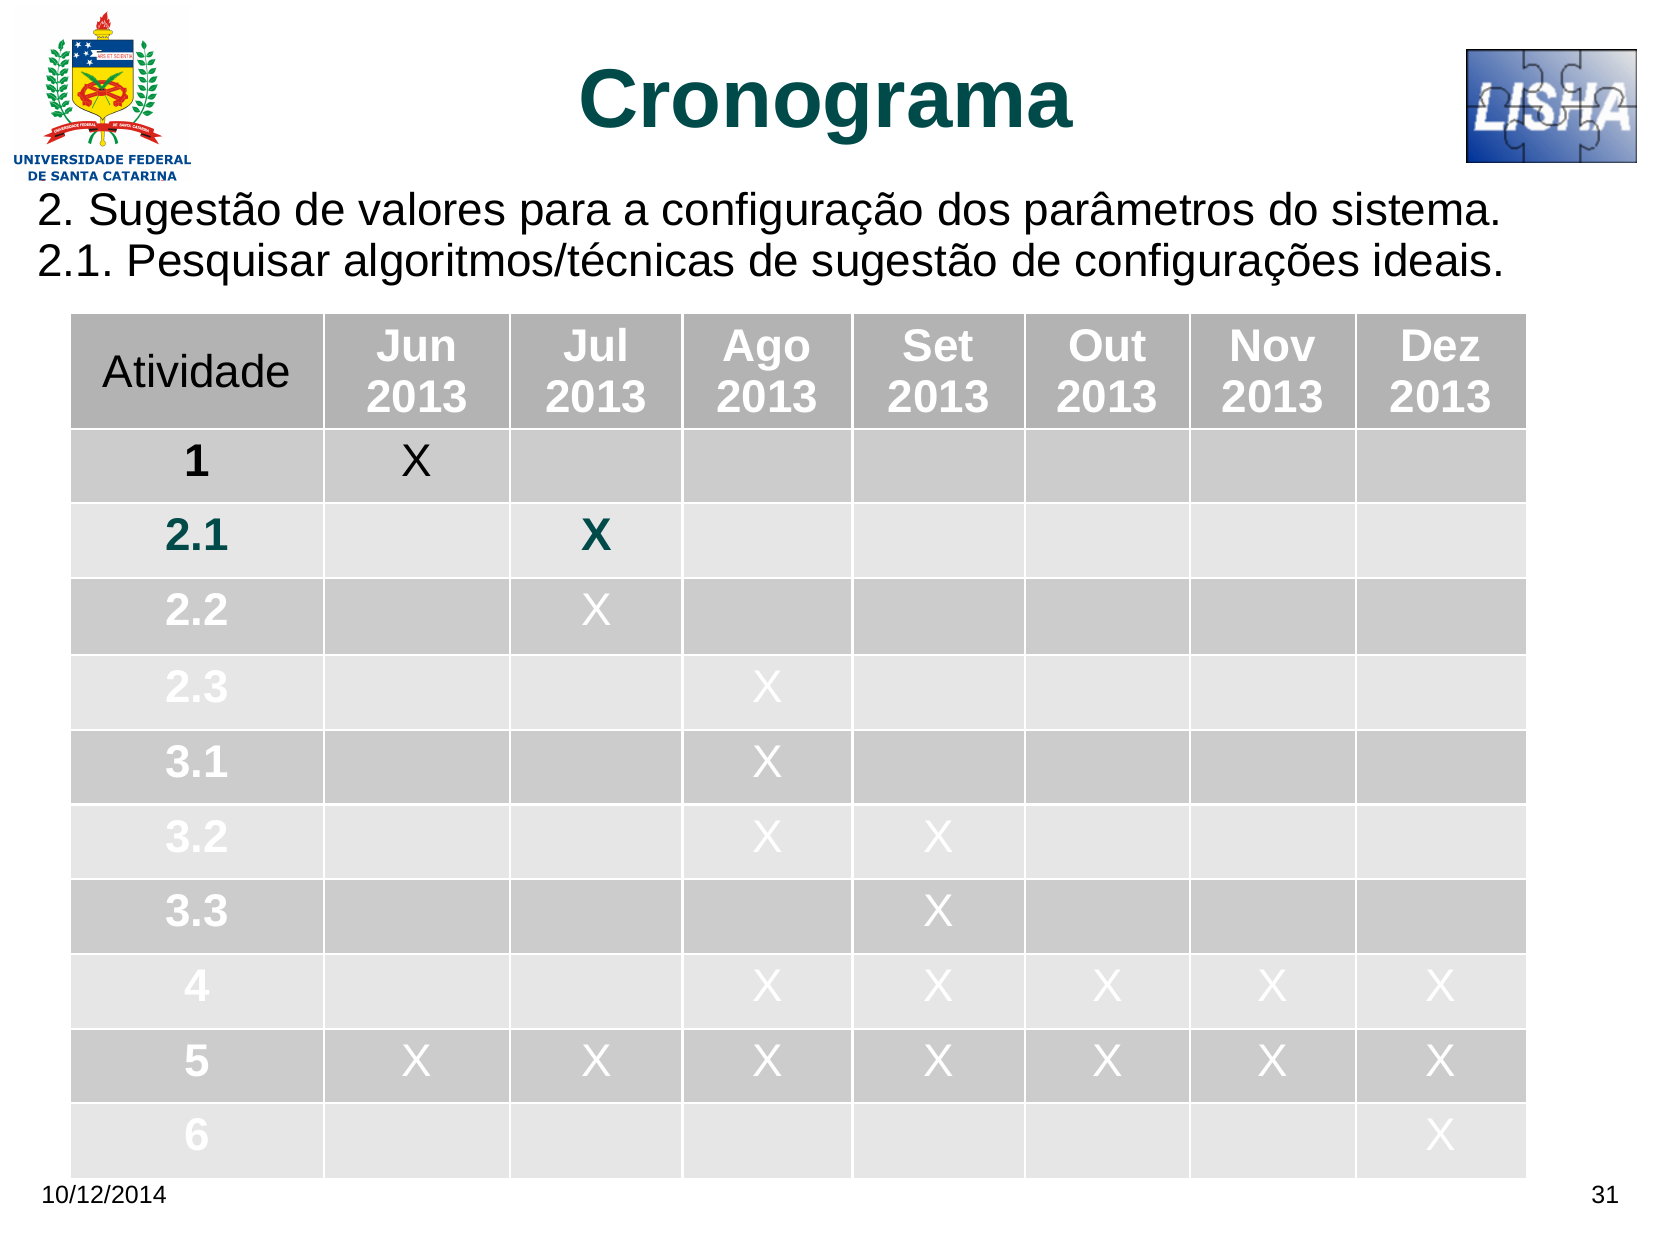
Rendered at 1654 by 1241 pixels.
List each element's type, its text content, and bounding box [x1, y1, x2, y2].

table_cell [511, 656, 681, 729]
table_cell 6 [71, 1104, 323, 1178]
table_cell [325, 656, 509, 729]
table_cell [1357, 806, 1526, 878]
table_cell X [854, 955, 1024, 1028]
table_cell [854, 430, 1024, 502]
table_cell X [684, 1030, 851, 1102]
table_cell [1191, 806, 1355, 878]
table_cell [1026, 656, 1189, 729]
table_cell [511, 806, 681, 878]
table_cell [1191, 504, 1355, 577]
table_cell X [1357, 1104, 1526, 1178]
table_cell 1 [71, 430, 323, 502]
table_cell X [1026, 955, 1189, 1028]
table_cell X [511, 1030, 681, 1102]
table_cell [325, 579, 509, 654]
table_cell [1191, 880, 1355, 953]
table_cell [684, 880, 851, 953]
table_cell 3.2 [71, 806, 323, 878]
table_cell [325, 504, 509, 577]
table_cell [1357, 656, 1526, 729]
table_cell [854, 579, 1024, 654]
table_cell [1026, 880, 1189, 953]
table_cell [854, 731, 1024, 803]
table_cell [511, 880, 681, 953]
table_cell [854, 504, 1024, 577]
table_cell X [1191, 1030, 1355, 1102]
table_cell [1191, 731, 1355, 803]
table_cell 2.1 [71, 504, 323, 577]
table_cell X [1357, 1030, 1526, 1102]
table_cell X [511, 504, 681, 577]
table_header Set 2013 [854, 314, 1024, 428]
table_header Nov 2013 [1191, 314, 1355, 428]
list 2. Sugestão de valores para a configuração dos parâmetros do sistema. 2.1. Pesquisar algoritmos/técnicas de sugestão de configurações ideais. [37, 183, 1613, 298]
table_cell [684, 579, 851, 654]
table_cell X [684, 955, 851, 1028]
table_cell [1026, 1104, 1189, 1178]
table_cell [511, 430, 681, 502]
table_cell [325, 1104, 509, 1178]
table_cell [684, 1104, 851, 1178]
table_cell X [684, 656, 851, 729]
table_cell [1357, 579, 1526, 654]
table_cell 3.1 [71, 731, 323, 803]
table_cell [1026, 504, 1189, 577]
table_cell [1191, 656, 1355, 729]
table_cell [325, 955, 509, 1028]
table_cell X [325, 430, 509, 502]
table_cell 4 [71, 955, 323, 1028]
table_cell [511, 955, 681, 1028]
table_cell X [1357, 955, 1526, 1028]
table_cell X [854, 880, 1024, 953]
table_header Jul 2013 [511, 314, 681, 428]
table_cell X [511, 579, 681, 654]
table_cell [1357, 880, 1526, 953]
table_cell [1191, 579, 1355, 654]
table_cell [1357, 731, 1526, 803]
table_cell [1026, 579, 1189, 654]
title Cronograma [190, 27, 1461, 183]
table_header Ago 2013 [684, 314, 851, 428]
picture [13, 6, 191, 181]
table_cell [1357, 504, 1526, 577]
table_cell [325, 806, 509, 878]
table_cell [854, 656, 1024, 729]
table_cell X [854, 806, 1024, 878]
table_cell [1357, 430, 1526, 502]
table_cell [1191, 1104, 1355, 1178]
table_cell X [854, 1030, 1024, 1102]
table_cell [1191, 430, 1355, 502]
table_header Atividade [71, 314, 323, 428]
table_header Dez 2013 [1357, 314, 1526, 428]
table_header Jun 2013 [325, 314, 509, 428]
table_cell 2.2 [71, 579, 323, 654]
table_cell [511, 731, 681, 803]
table_cell [854, 1104, 1024, 1178]
table_header Out 2013 [1026, 314, 1189, 428]
table_cell [1026, 430, 1189, 502]
table_cell 5 [71, 1030, 323, 1102]
table_cell [325, 731, 509, 803]
table_cell X [684, 806, 851, 878]
table_cell [511, 1104, 681, 1178]
table_cell X [325, 1030, 509, 1102]
table_cell [684, 430, 851, 502]
picture [1466, 49, 1637, 163]
table_cell 3.3 [71, 880, 323, 953]
table_cell 2.3 [71, 656, 323, 729]
table_cell X [684, 731, 851, 803]
table_cell X [1026, 1030, 1189, 1102]
table_cell [1026, 806, 1189, 878]
table_cell [325, 880, 509, 953]
table_cell [684, 504, 851, 577]
table_cell [1026, 731, 1189, 803]
table_cell X [1191, 955, 1355, 1028]
